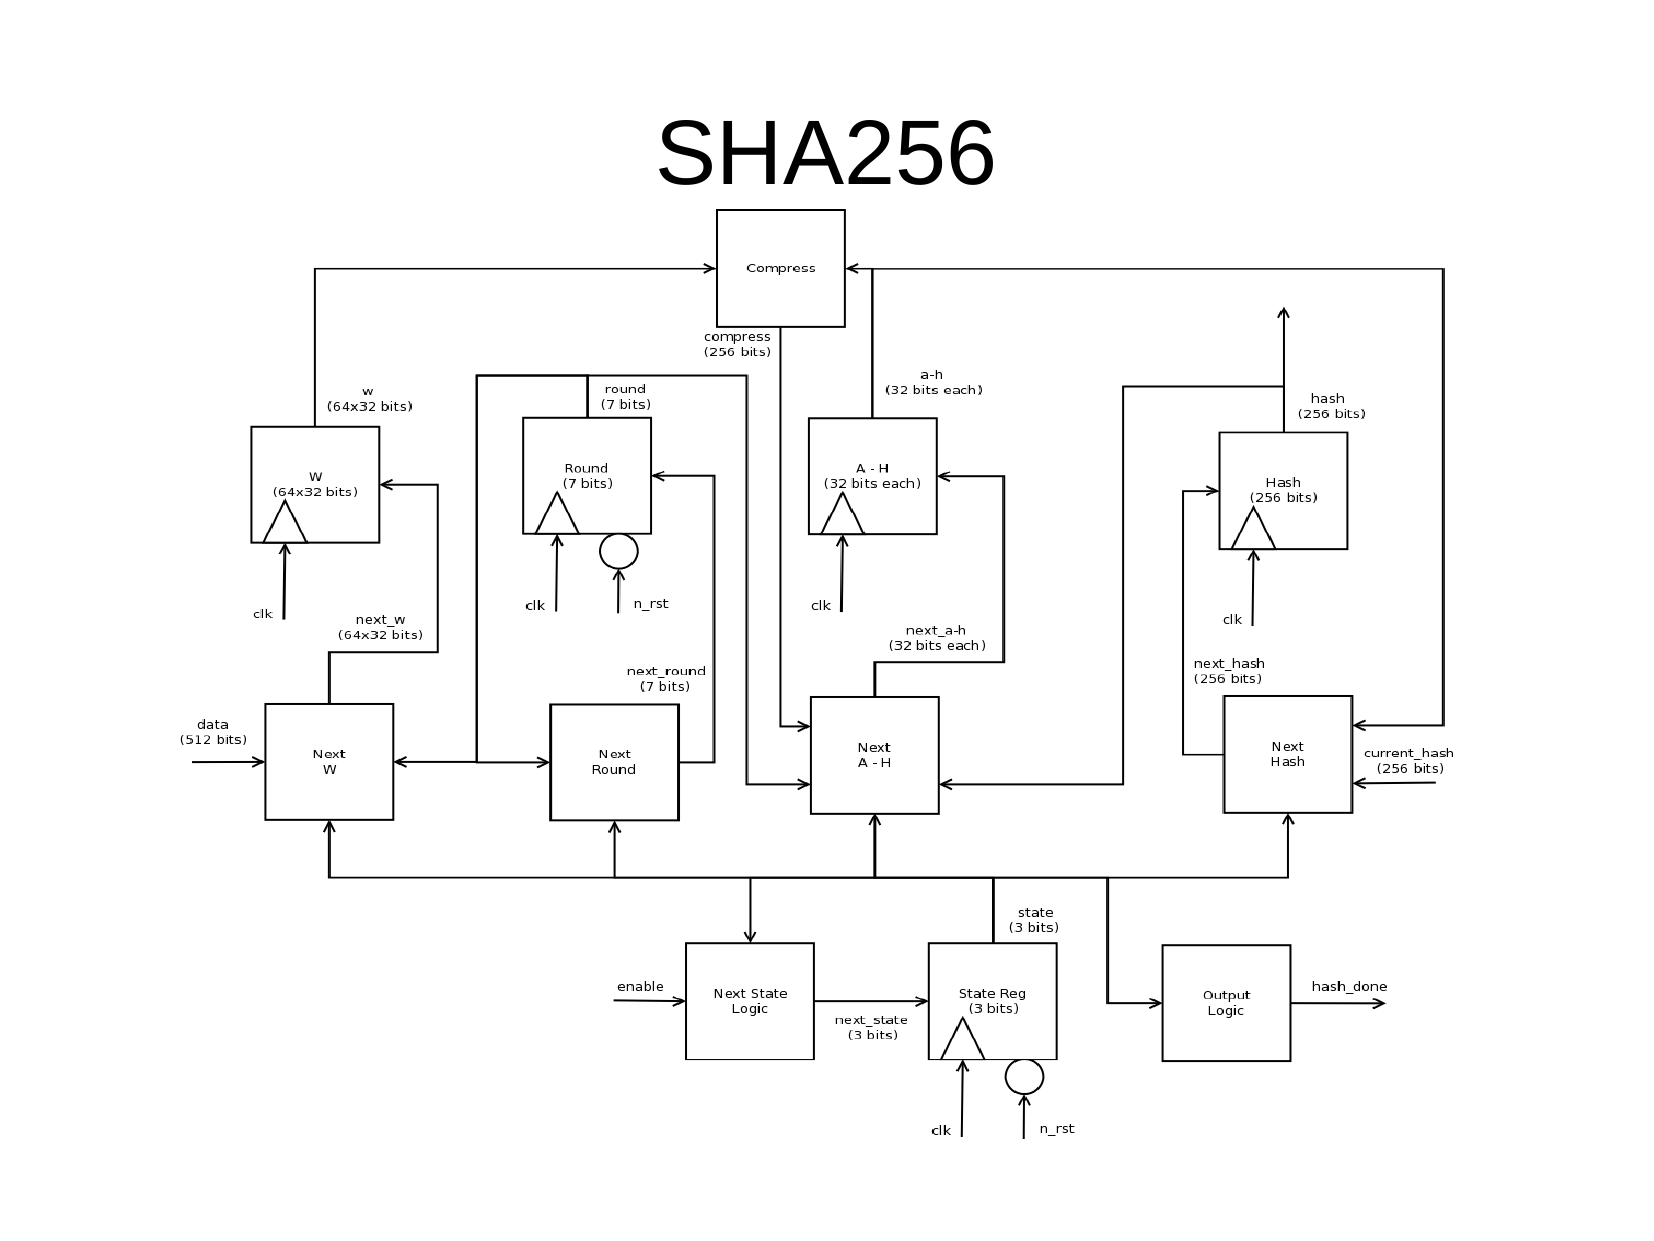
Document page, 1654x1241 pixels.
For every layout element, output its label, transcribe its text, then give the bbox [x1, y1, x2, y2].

title SHA256 [82, 49, 1571, 257]
picture [180, 209, 1456, 1141]
